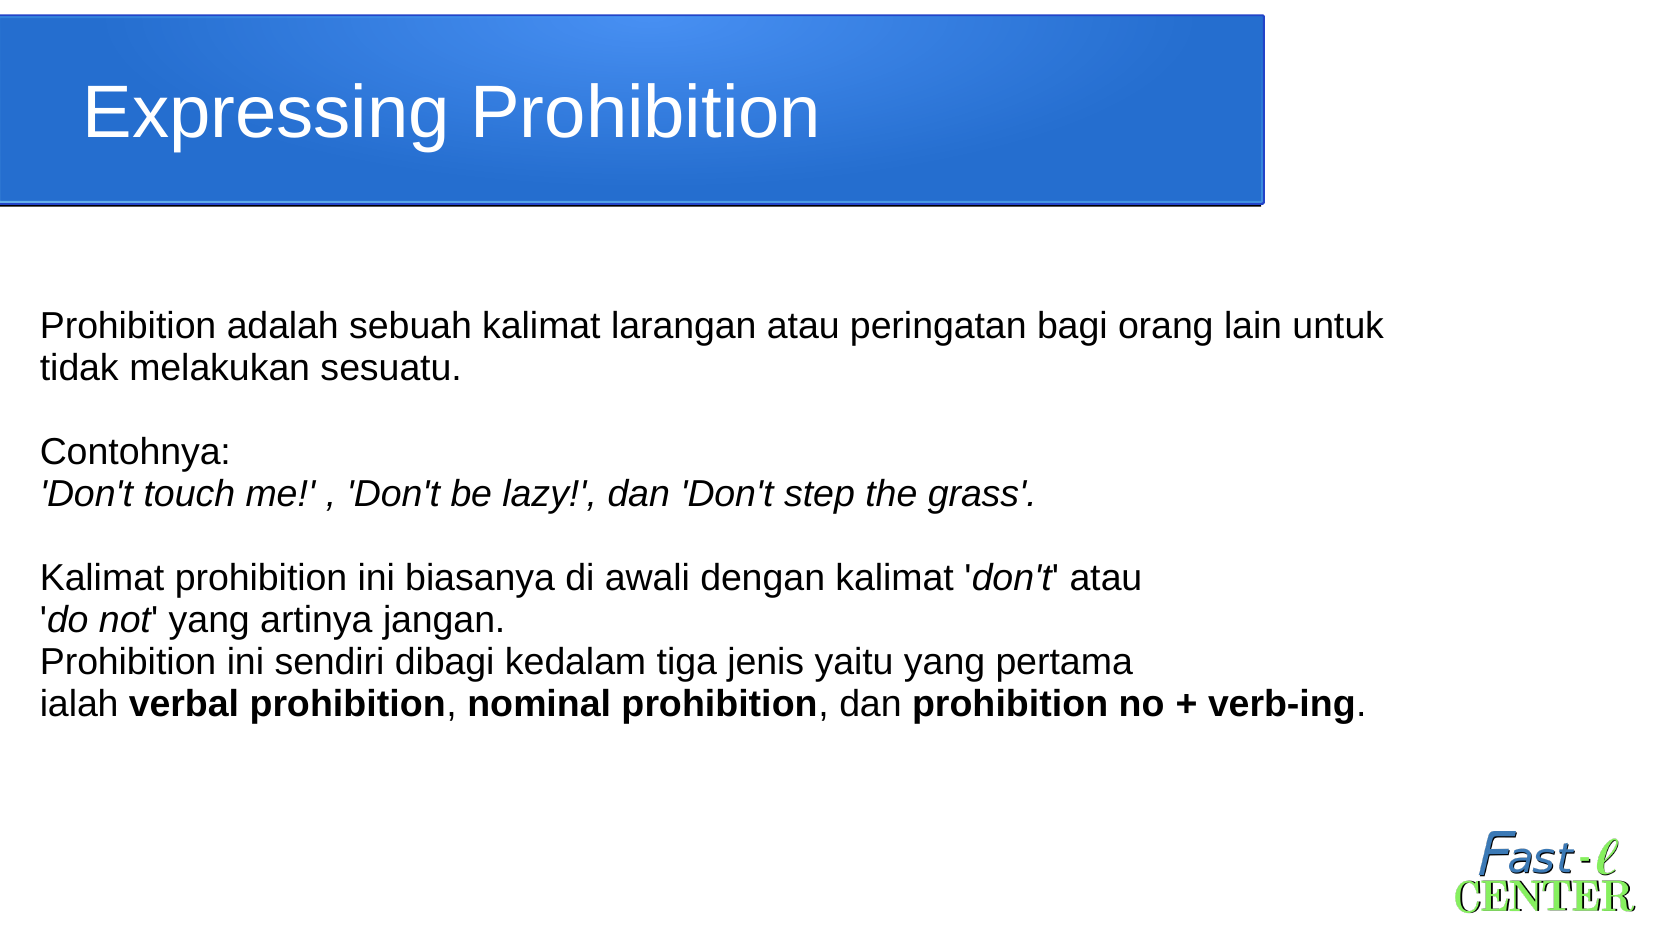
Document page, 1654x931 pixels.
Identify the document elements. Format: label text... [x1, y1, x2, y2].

picture [1455, 831, 1636, 916]
text_box Prohibition adalah sebuah kalimat larangan atau peringatan bagi orang lain untuk tidak melakukan sesuatu. Contohnya: 'Don't touch me!' , 'Don't be lazy!', dan 'Don't step the grass'. Kalimat prohibition ini biasanya di awali dengan kalimat 'don't' atau 'do not' yang artinya jangan. Prohibition ini sendiri dibagi kedalam tiga jenis yaitu yang pertama ialah verbal prohibition, nominal prohibition, dan prohibition no + verb-ing. [25, 296, 1410, 732]
title Expressing Prohibition [82, 35, 1235, 189]
